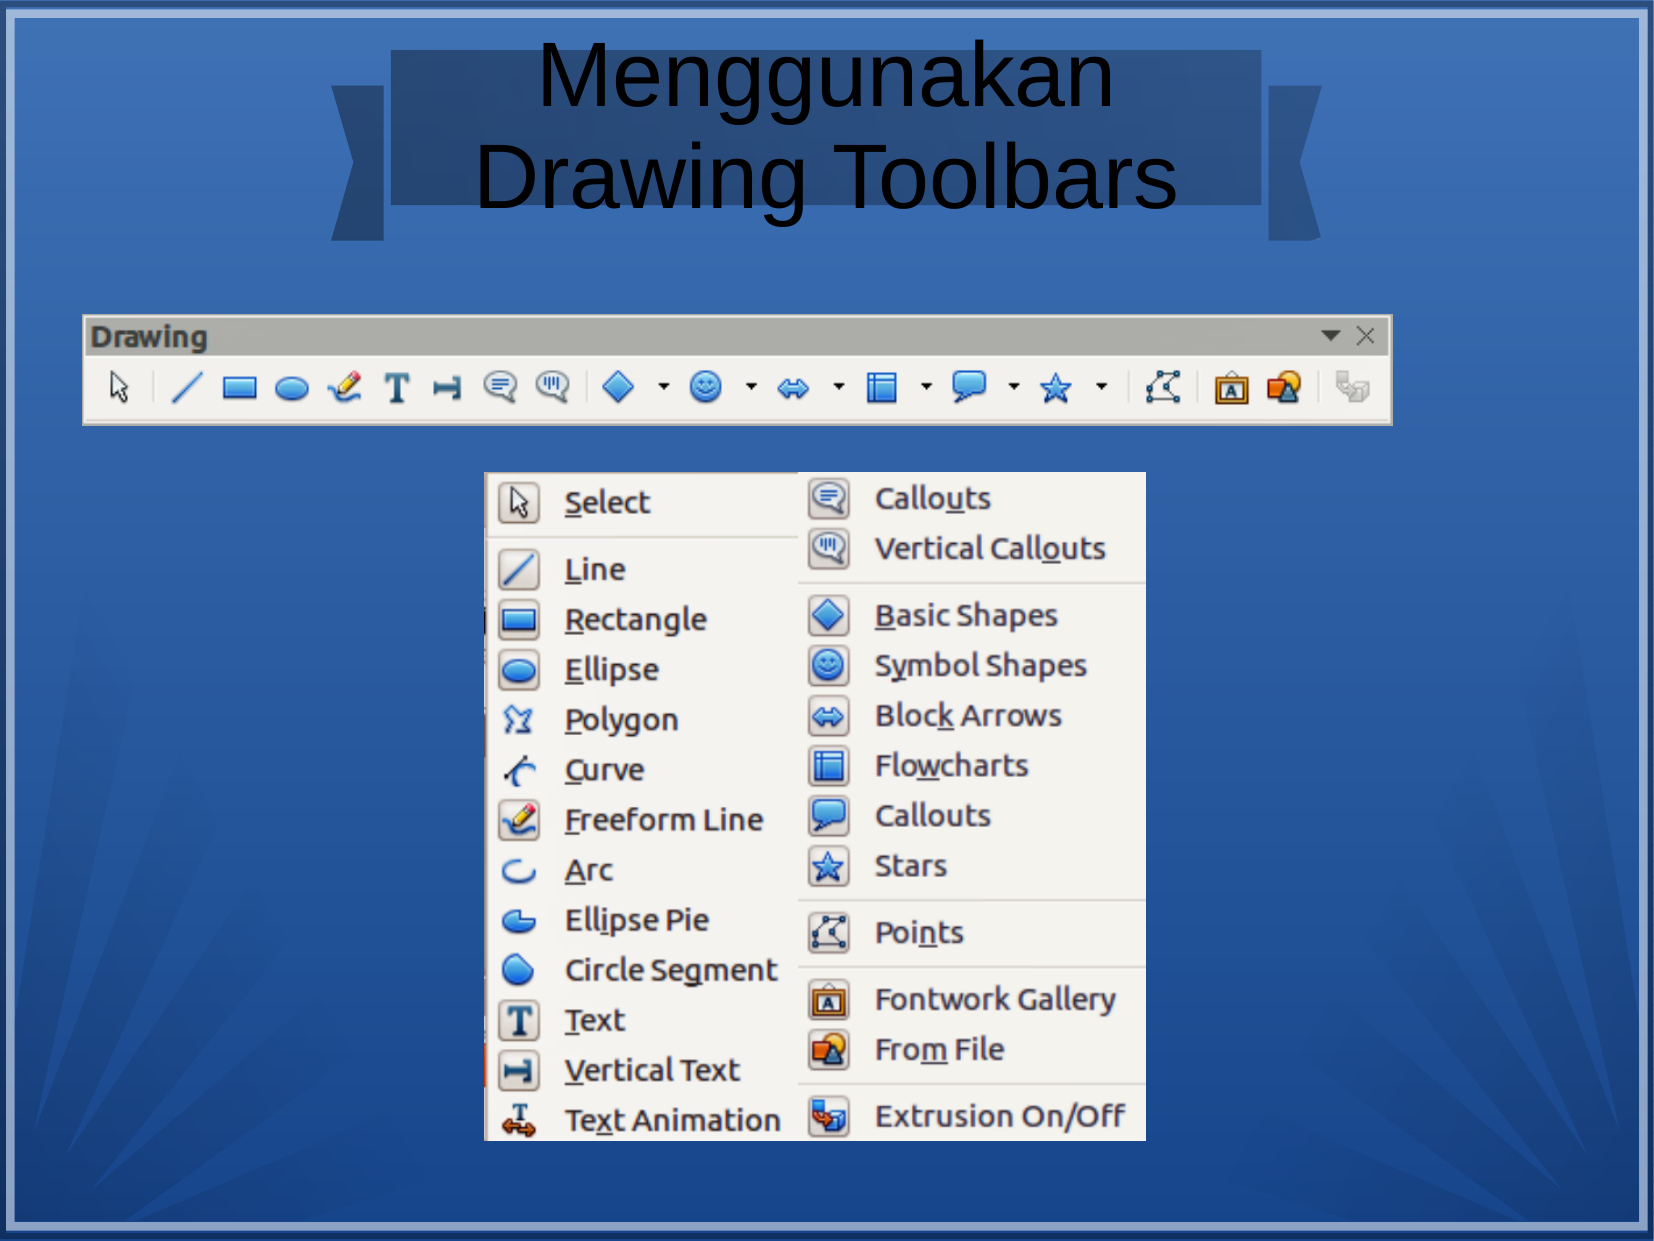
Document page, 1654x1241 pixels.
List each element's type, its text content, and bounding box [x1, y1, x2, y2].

title Menggunakan Drawing Toolbars [389, 23, 1264, 229]
picture [484, 472, 1146, 1141]
picture [82, 314, 1393, 426]
